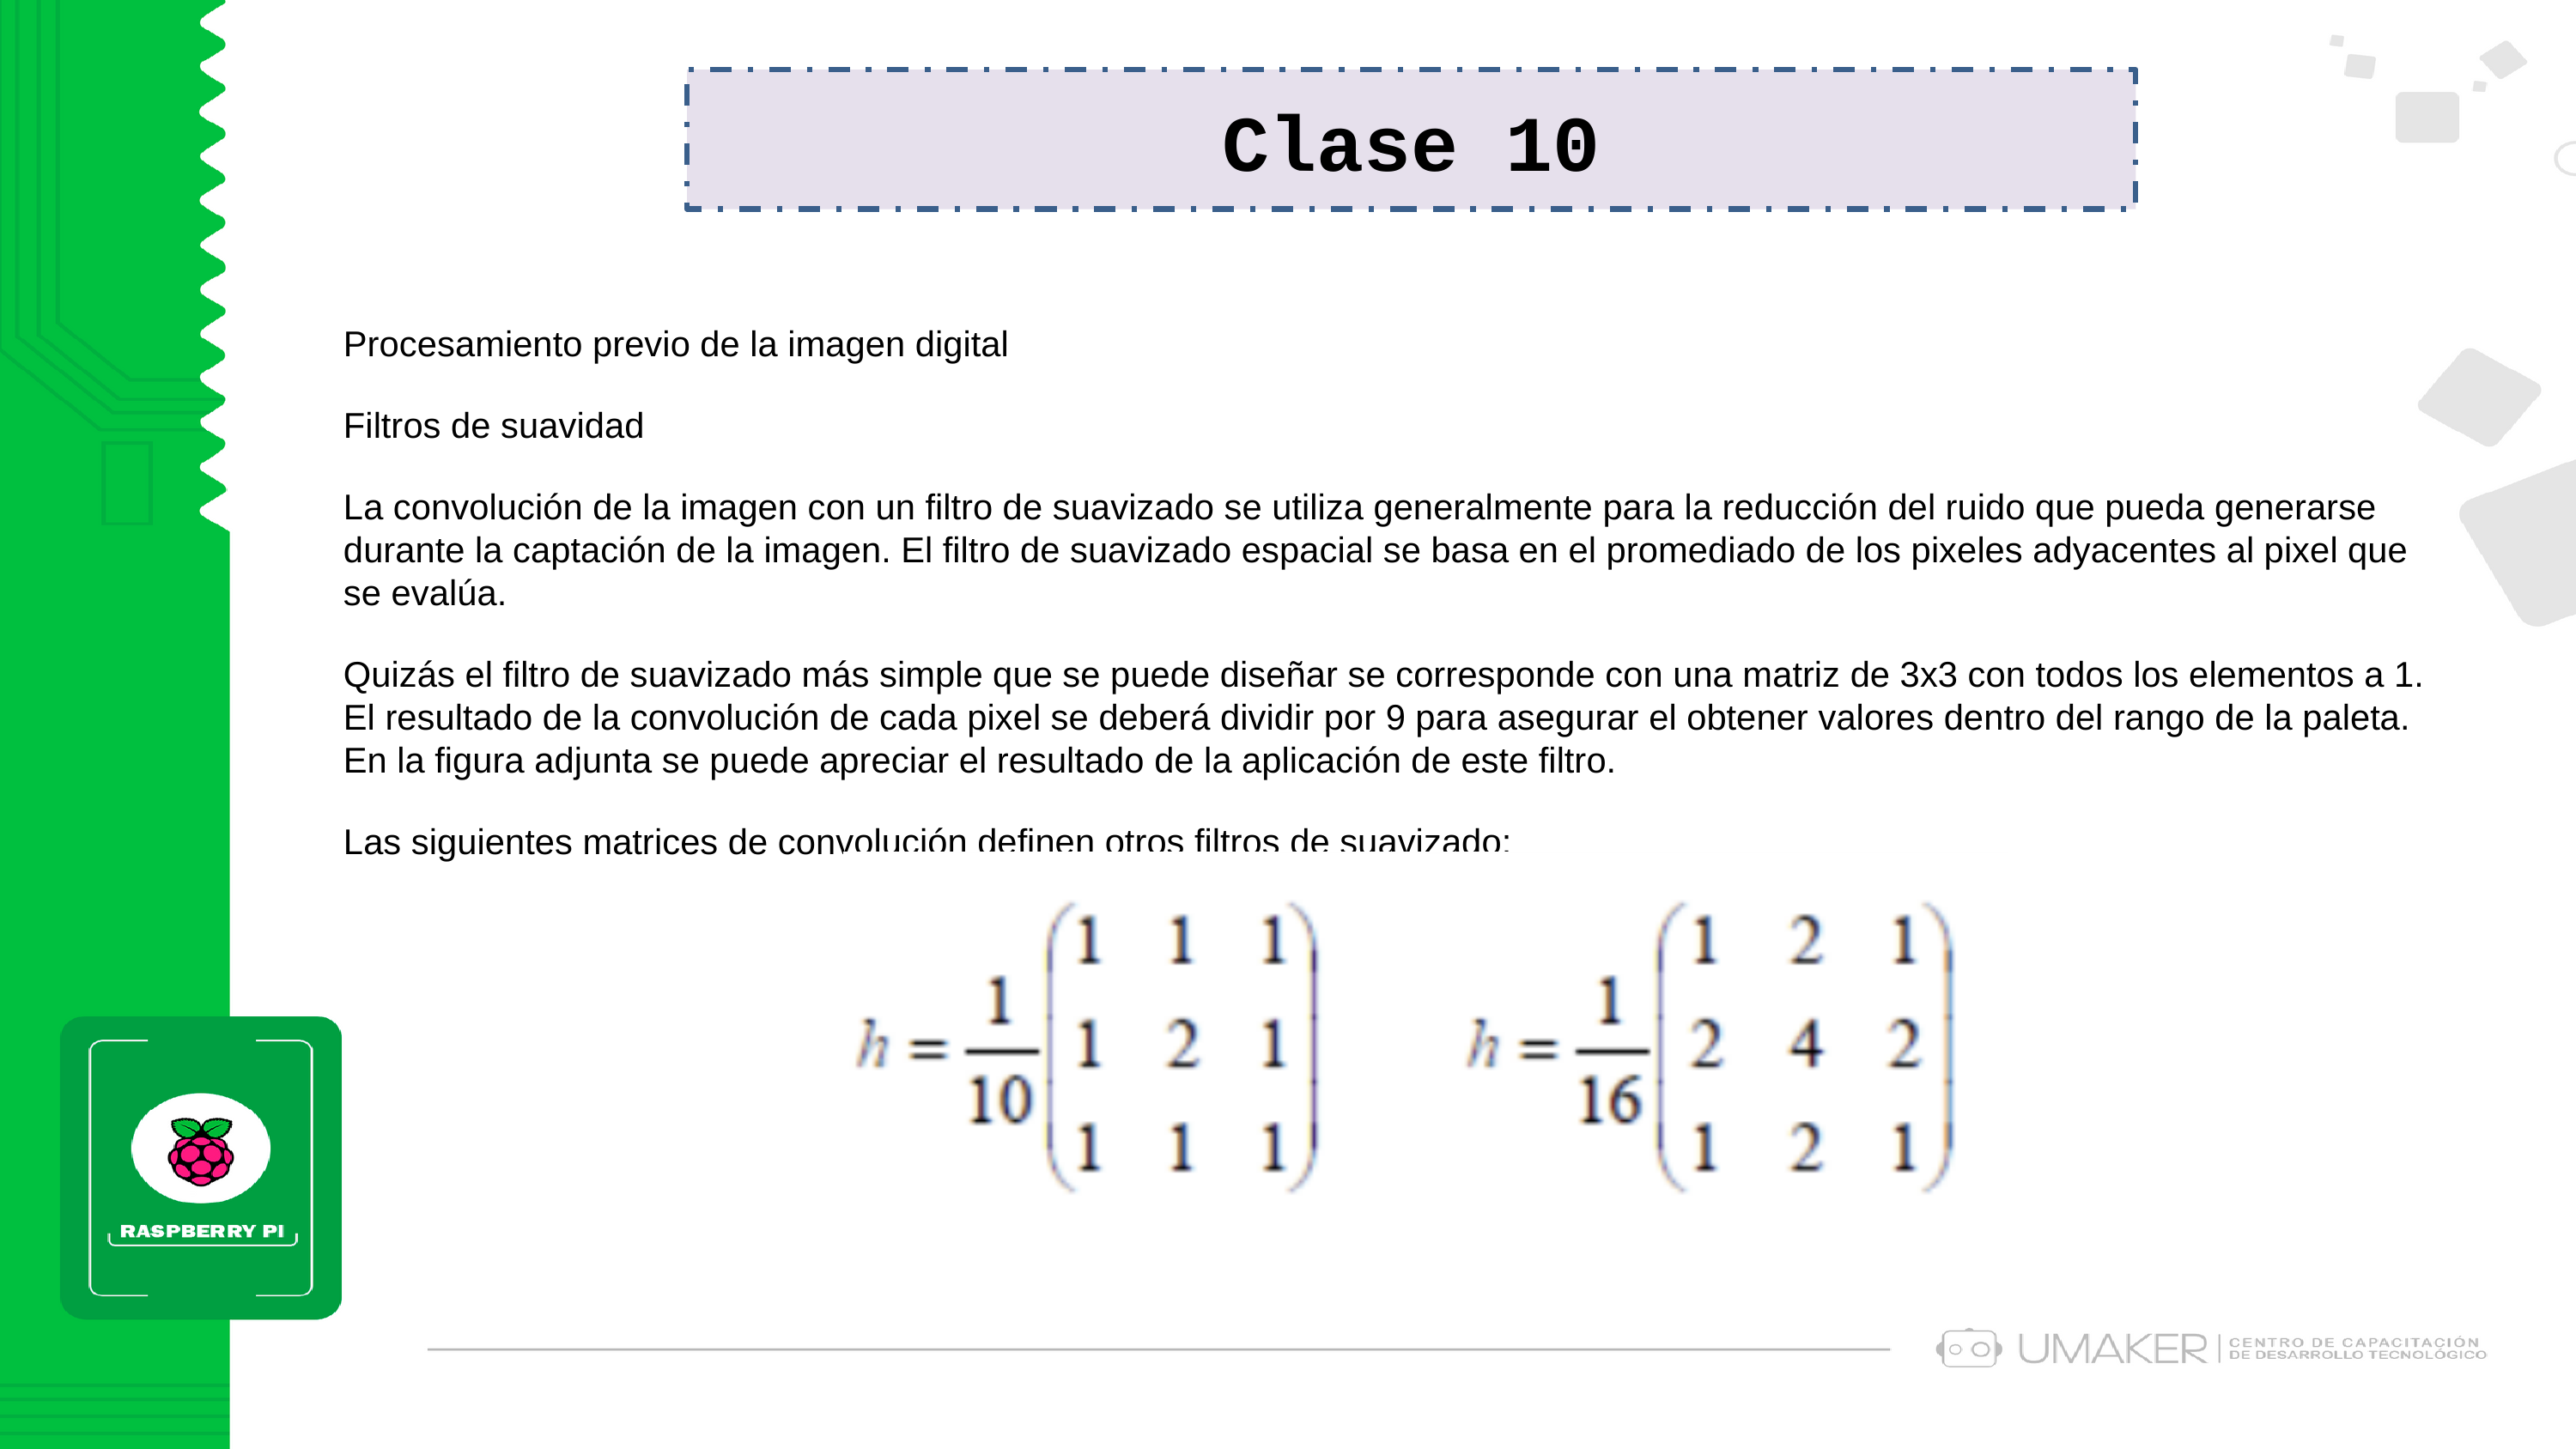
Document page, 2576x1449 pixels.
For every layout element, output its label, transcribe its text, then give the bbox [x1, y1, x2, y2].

text_box Procesamiento previo de la imagen digital Filtros de suavidad La convolución de la imagen con un filtro de suavizado se utiliza generalmente para la reducción del ruido que pueda generarse durante la captación de la imagen. El filtro de suavizado espacial se basa en el promediado de los pixeles adyacentes al pixel que se evalúa. Quizás el filtro de suavizado más simple que se puede diseñar se corresponde con una matriz de 3x3 con todos los elementos a 1. El resultado de la convolución de cada pixel se deberá dividir por 9 para asegurar el obtener valores dentro del rango de la paleta. En la figura adjunta se puede apreciar el resultado de la aplicación de este filtro. Las siguientes matrices de convolución definen otros filtros de suavizado: [331, 314, 2465, 1207]
picture [0, 0, 2576, 1449]
text_box Clase 10 [687, 70, 2136, 209]
